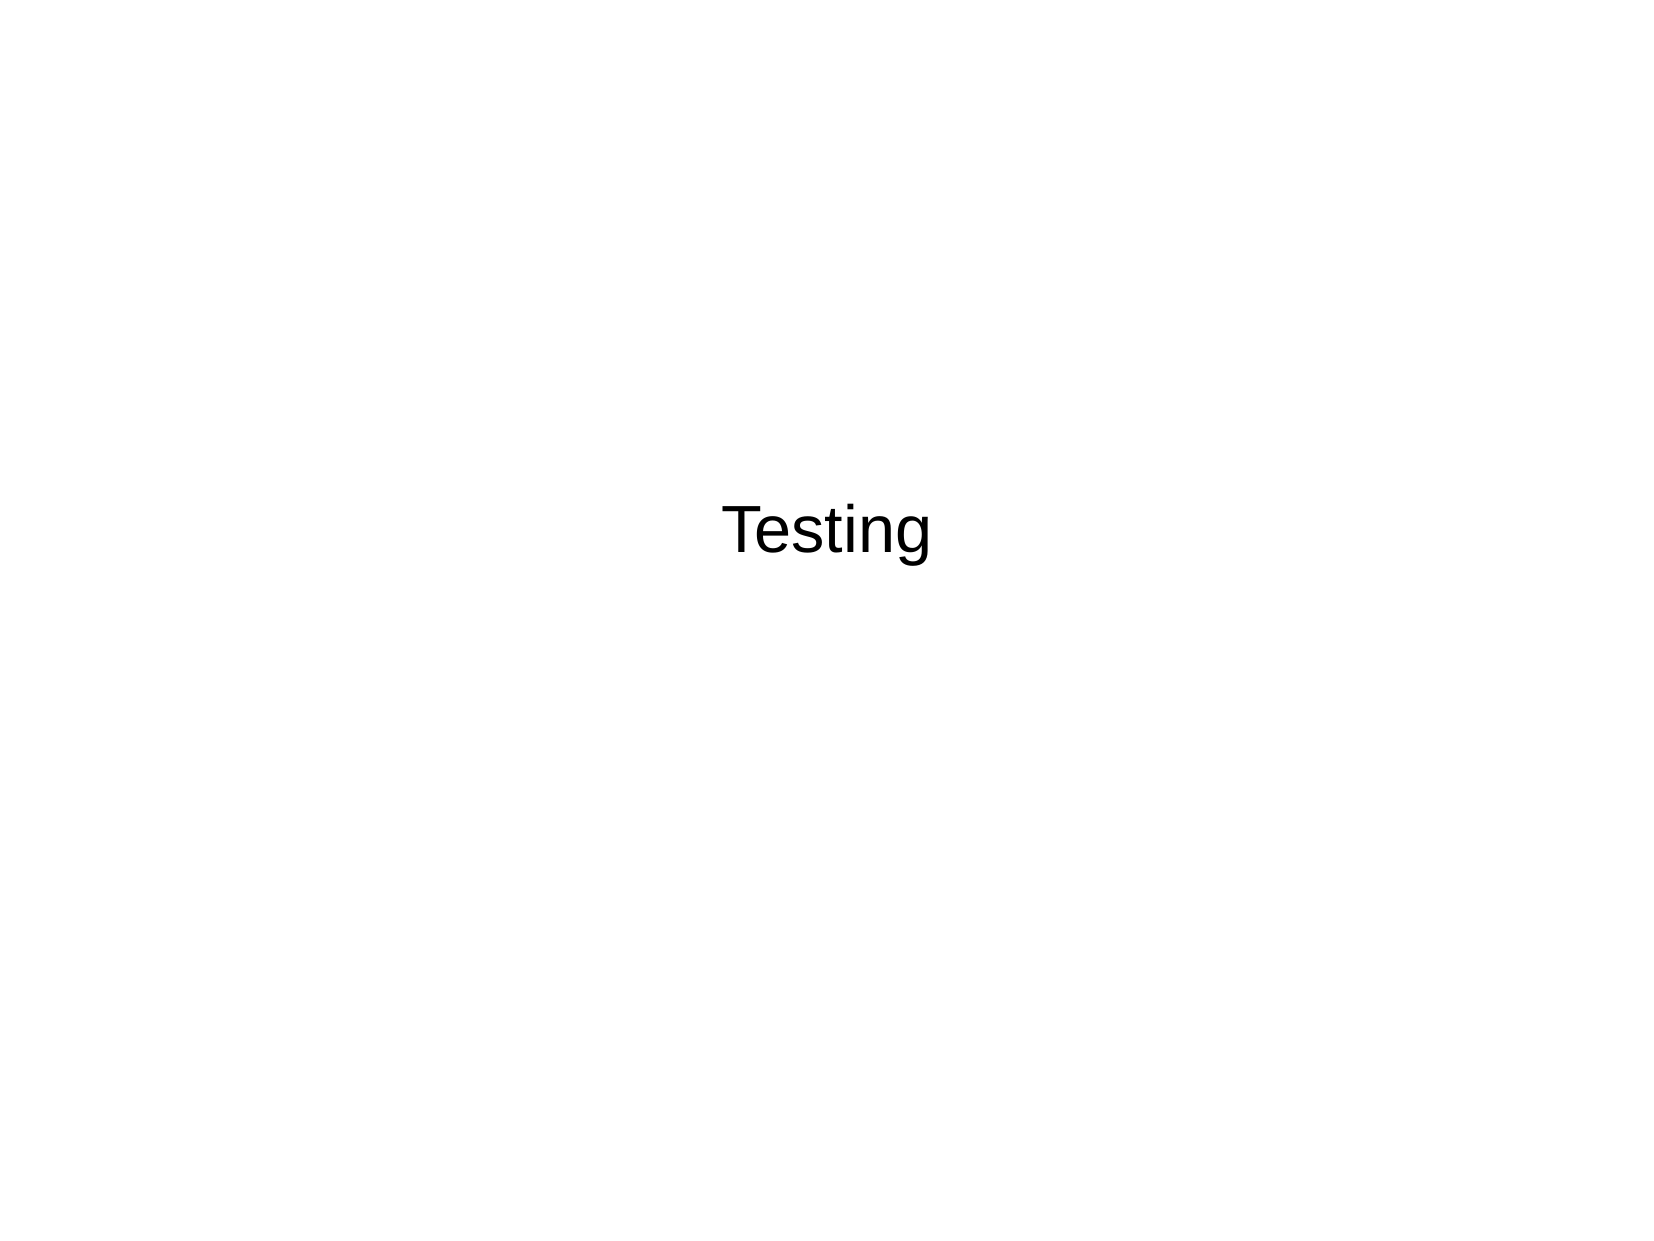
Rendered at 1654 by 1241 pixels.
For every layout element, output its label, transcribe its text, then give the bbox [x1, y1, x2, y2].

subtitle Testing [82, 49, 1571, 1010]
